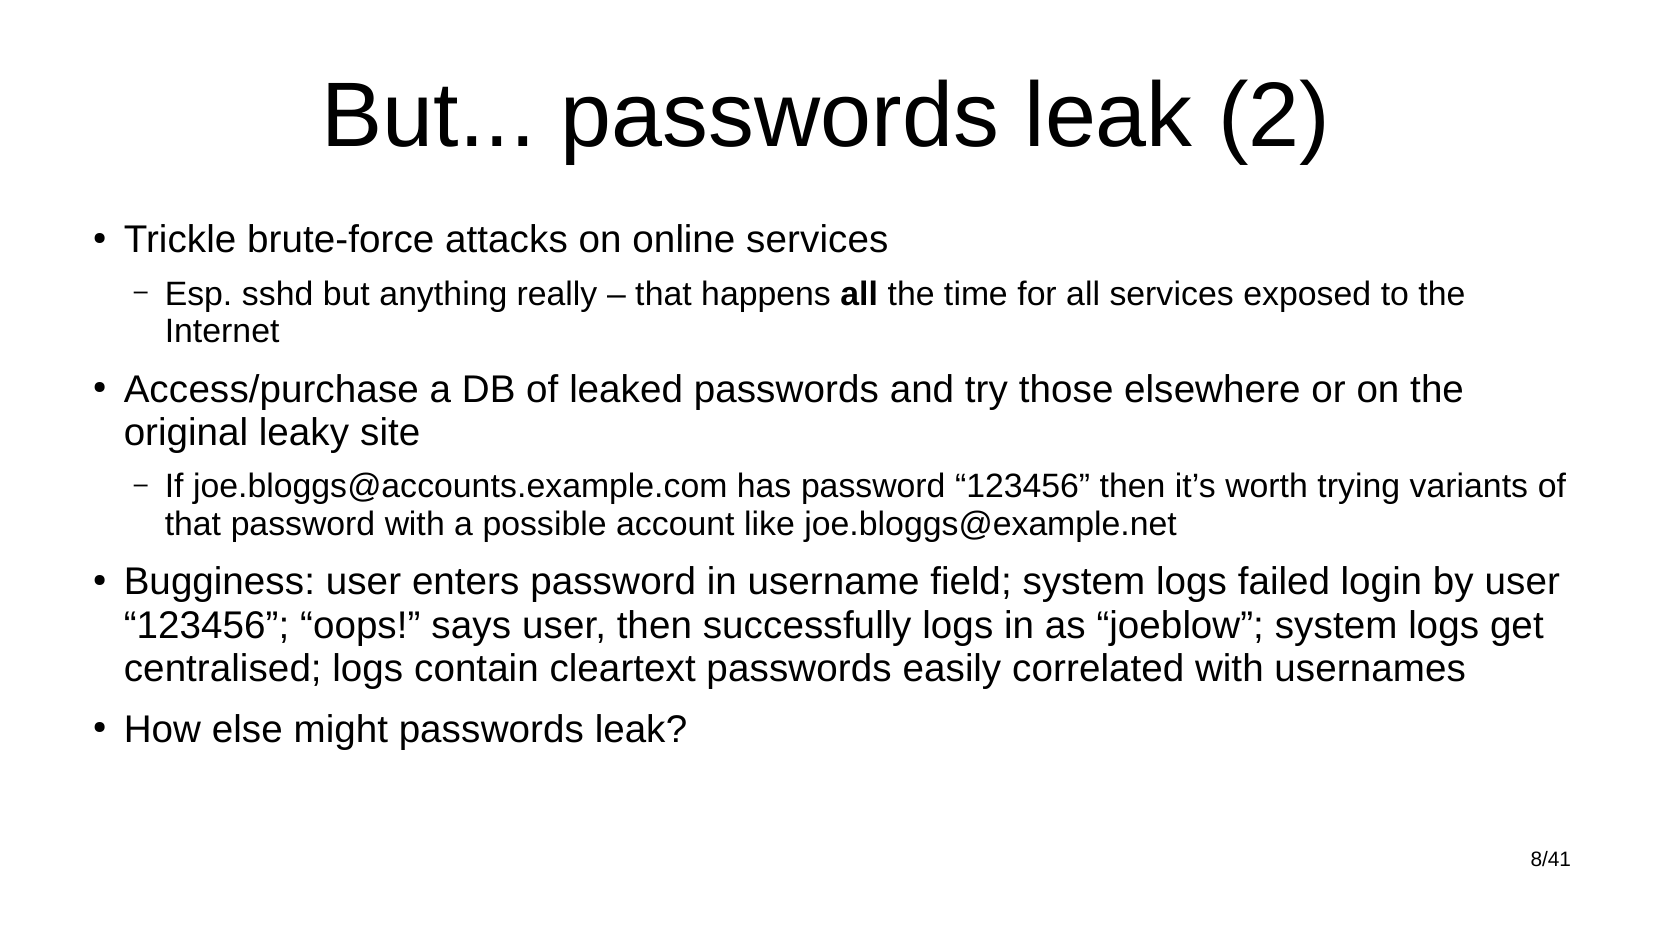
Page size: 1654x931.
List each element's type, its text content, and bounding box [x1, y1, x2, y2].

list Trickle brute-force attacks on online services Esp. sshd but anything really – that happens all the time for all services exposed to the Internet Access/purchase a DB of leaked passwords and try those elsewhere or on the original leaky site If joe.bloggs@accounts.example.com has password “123456” then it’s worth trying variants of that password with a possible account like joe.bloggs@example.net Bugginess: user enters password in username field; system logs failed login by user “123456”; “oops!” says user, then successfully logs in as “joeblow”; system logs get centralised; logs contain cleartext passwords easily correlated with usernames How else might passwords leak? [82, 217, 1571, 758]
title But... passwords leak (2) [82, 37, 1571, 193]
